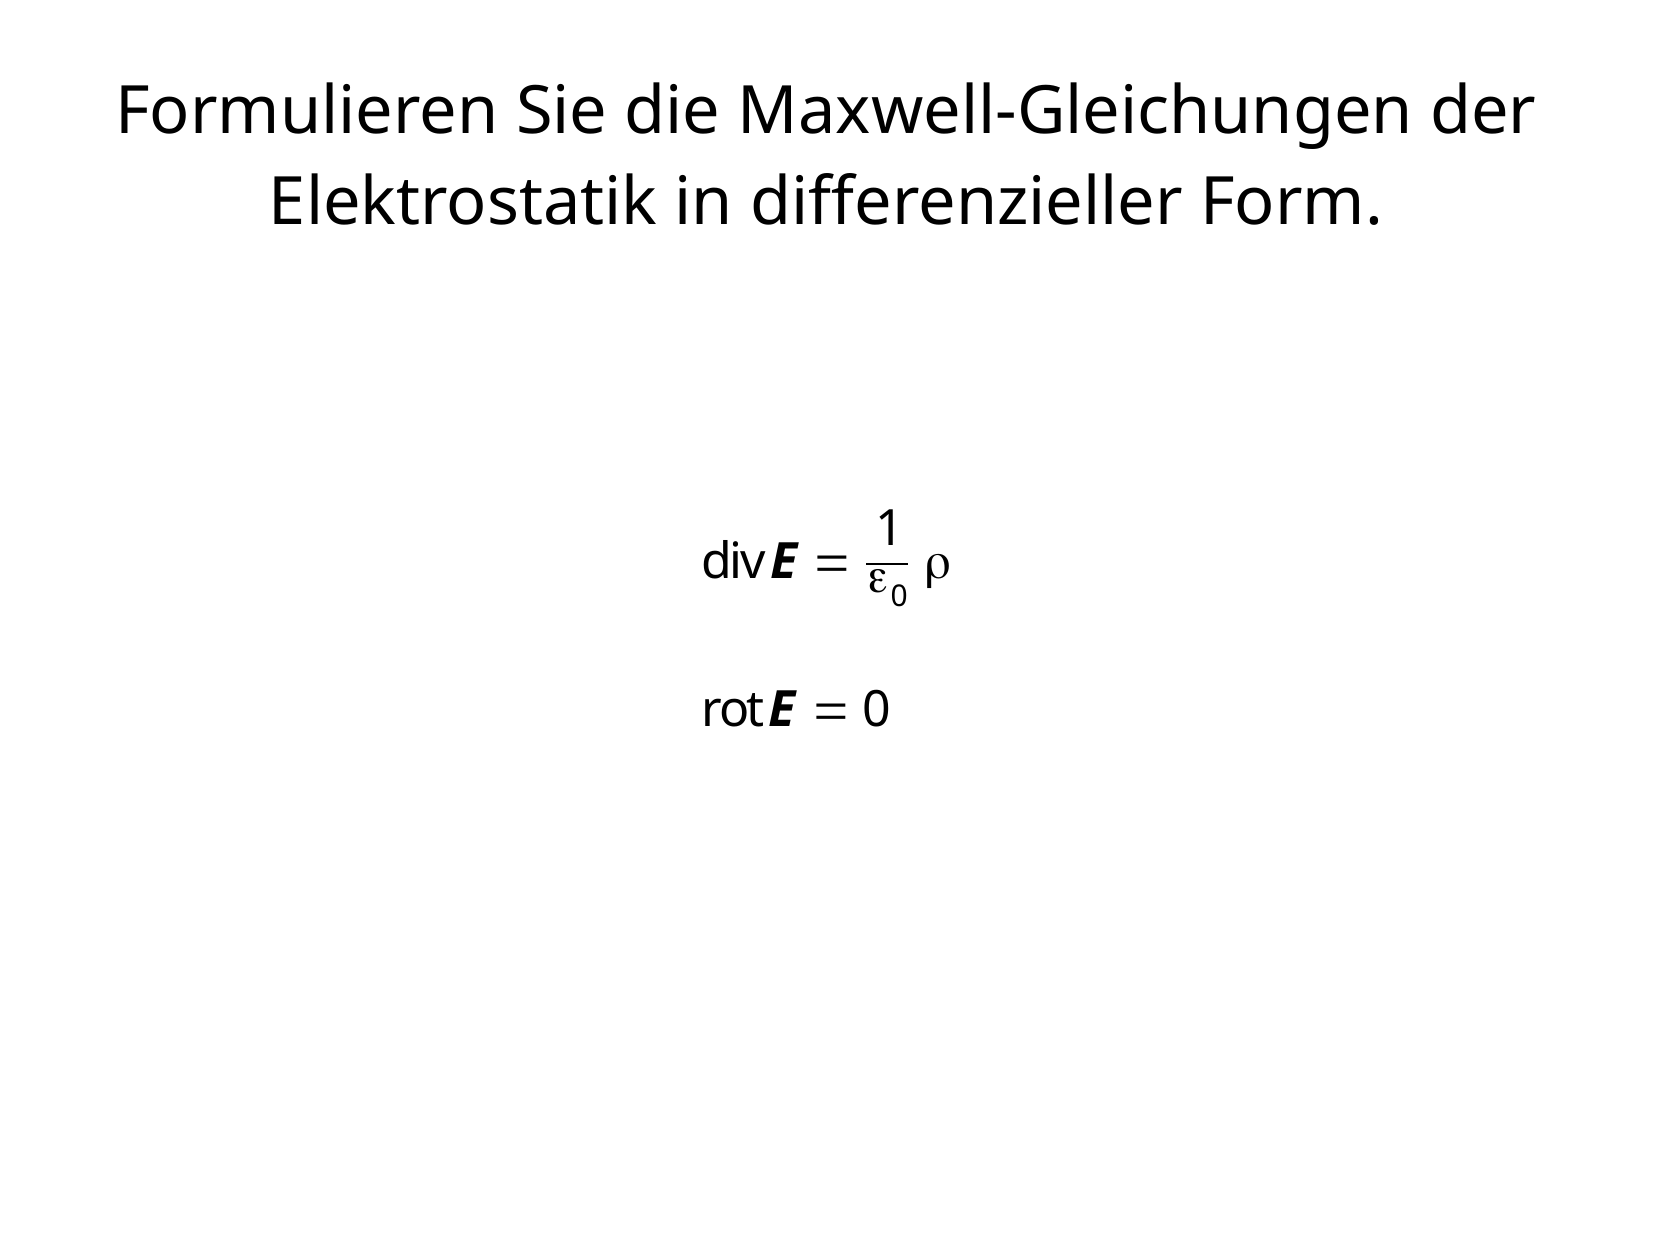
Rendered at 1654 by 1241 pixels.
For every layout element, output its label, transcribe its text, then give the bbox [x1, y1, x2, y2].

chart [695, 498, 959, 742]
title Formulieren Sie die Maxwell-Gleichungen der Elektrostatik in differenzieller Form. [82, 49, 1571, 257]
